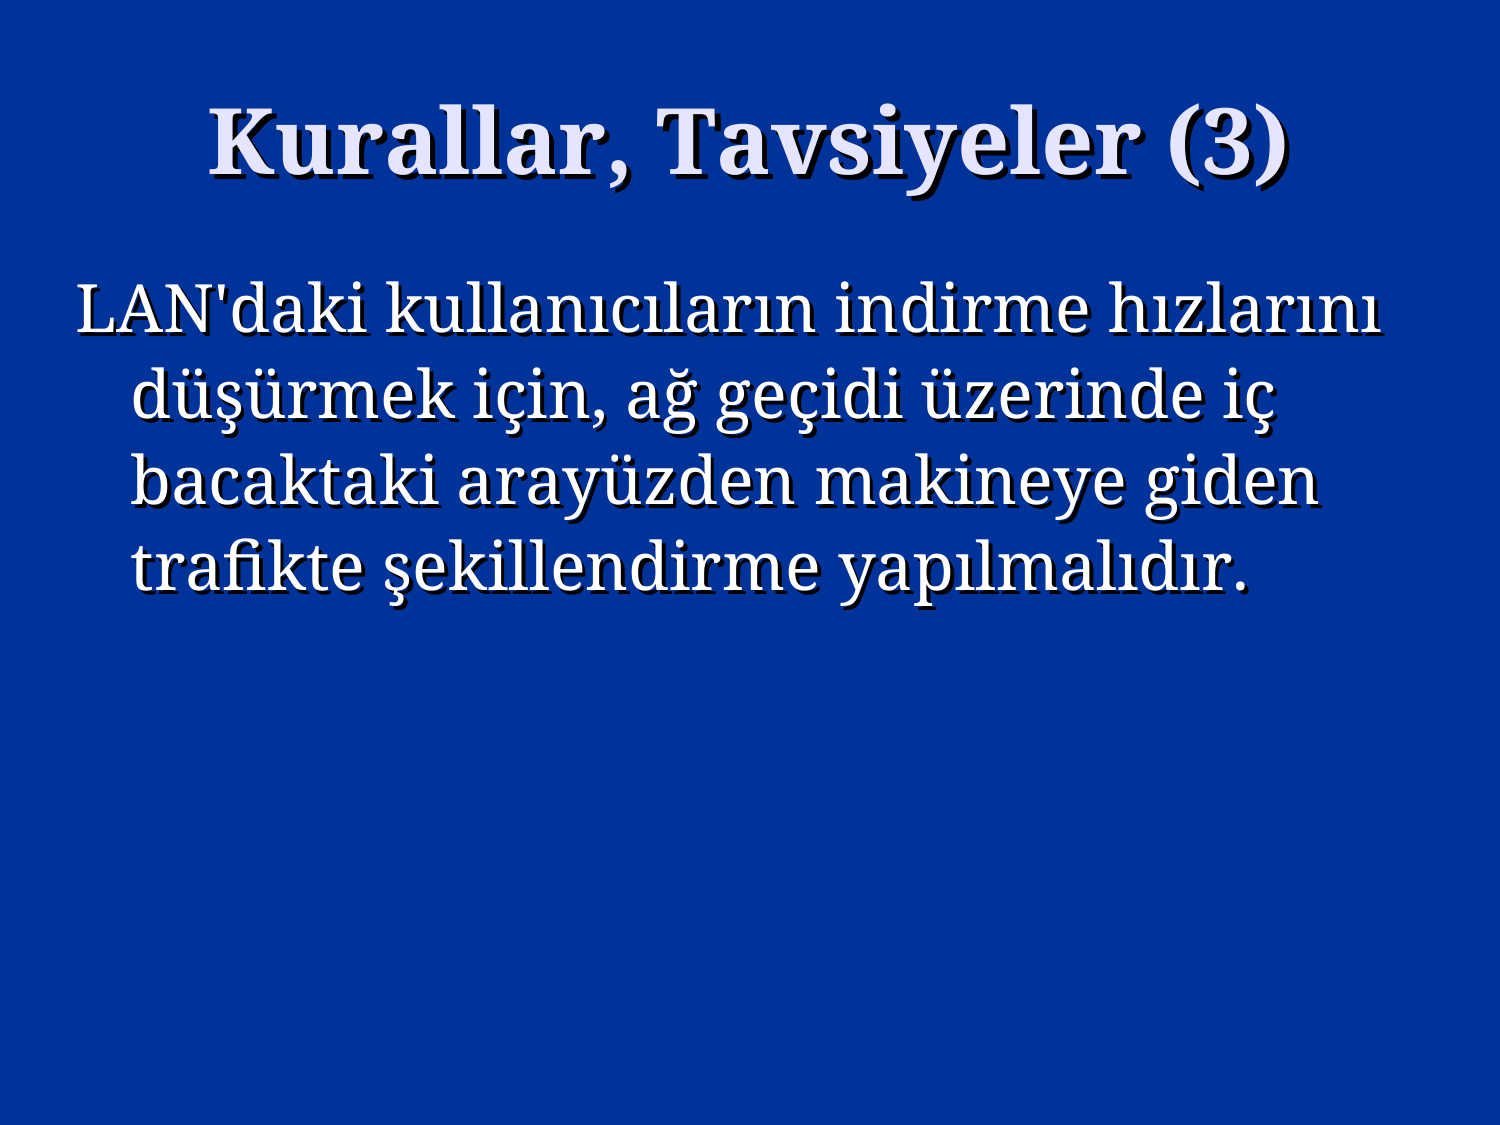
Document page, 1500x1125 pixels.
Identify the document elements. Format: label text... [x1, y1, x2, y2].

list LAN'daki kullanıcıların indirme hızlarını düşürmek için, ağ geçidi üzerinde iç bacaktaki arayüzden makineye giden trafikte şekillendirme yapılmalıdır. [74, 263, 1425, 1006]
title Kurallar, Tavsiyeler (3) [74, 31, 1425, 246]
